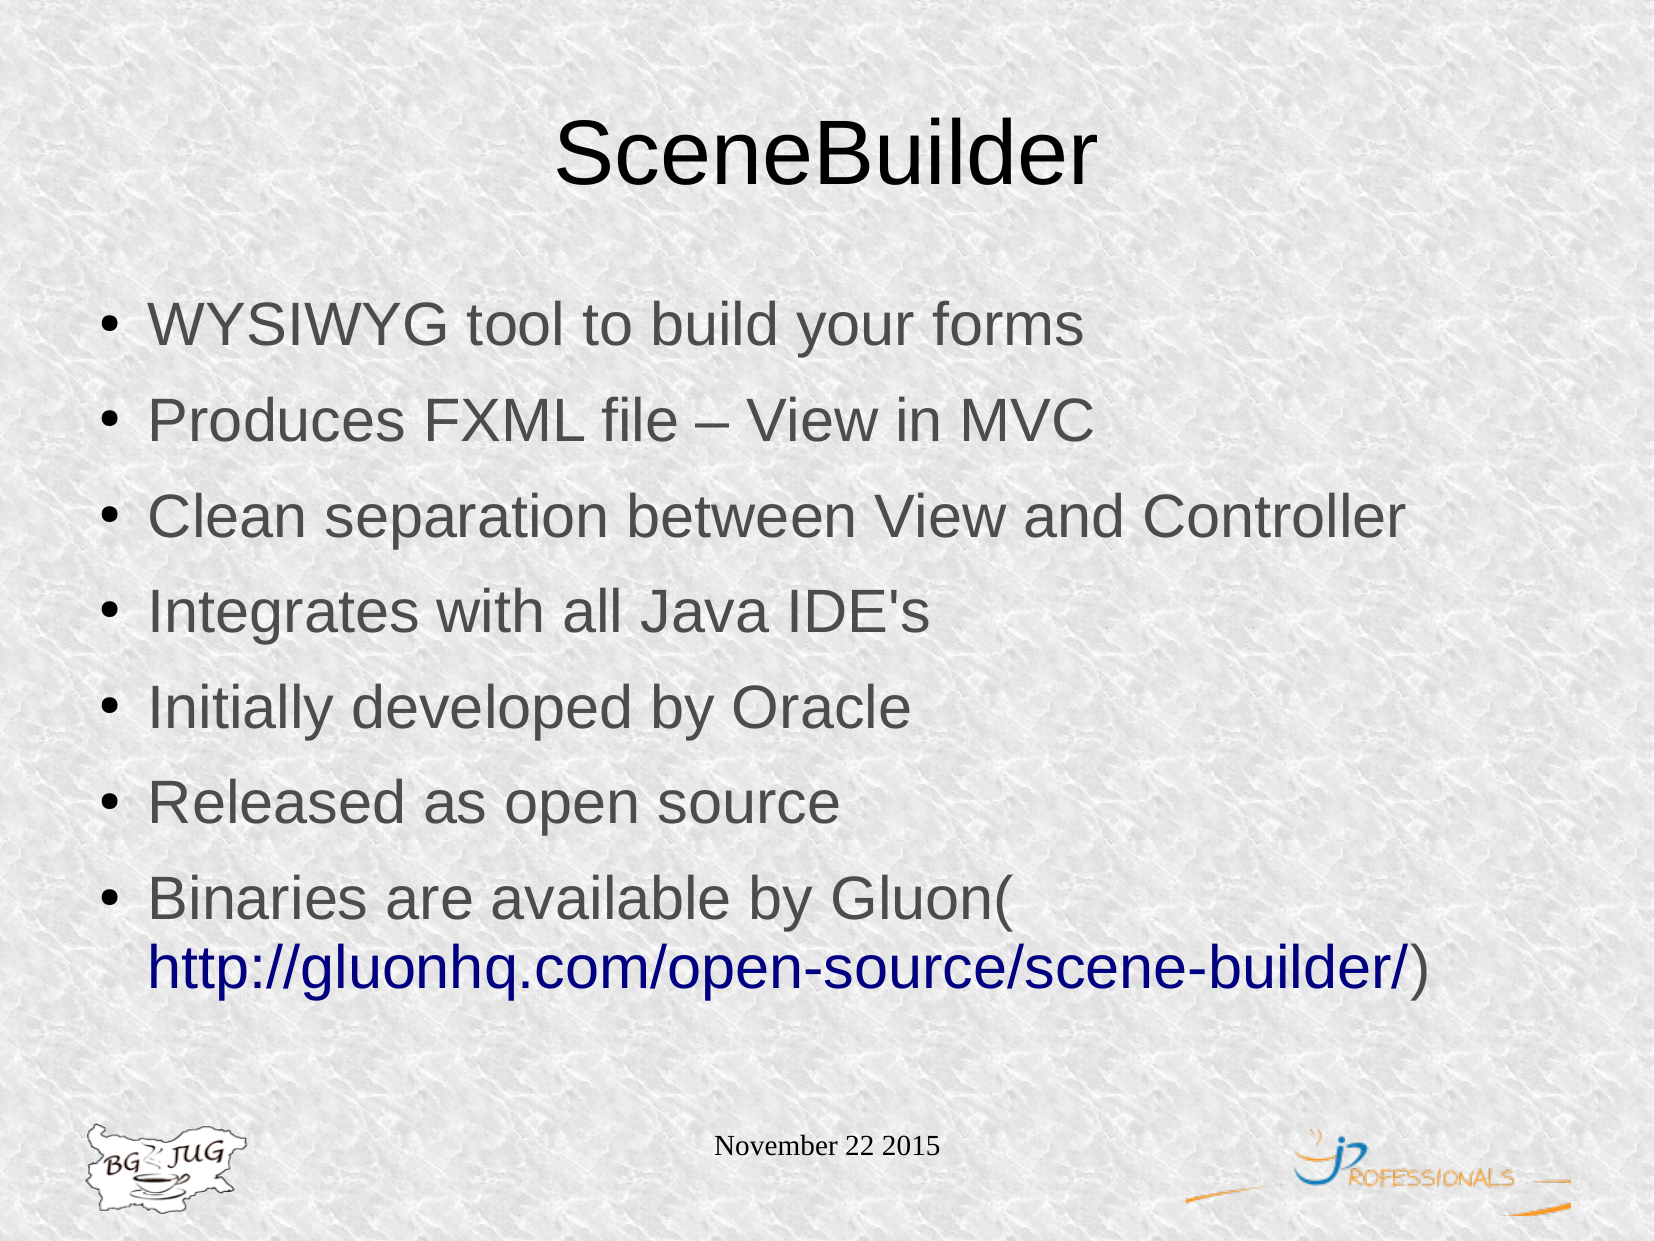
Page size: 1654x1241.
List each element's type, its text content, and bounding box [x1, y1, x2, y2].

list WYSIWYG tool to build your forms Produces FXML file – View in MVC Clean separation between View and Controller Integrates with all Java IDE's Initially developed by Oracle Released as open source Binaries are available by Gluon(http://gluonhq.com/open-source/scene-builder/) [82, 290, 1571, 1010]
title SceneBuilder [82, 49, 1571, 257]
picture [0, 0, 1654, 1241]
